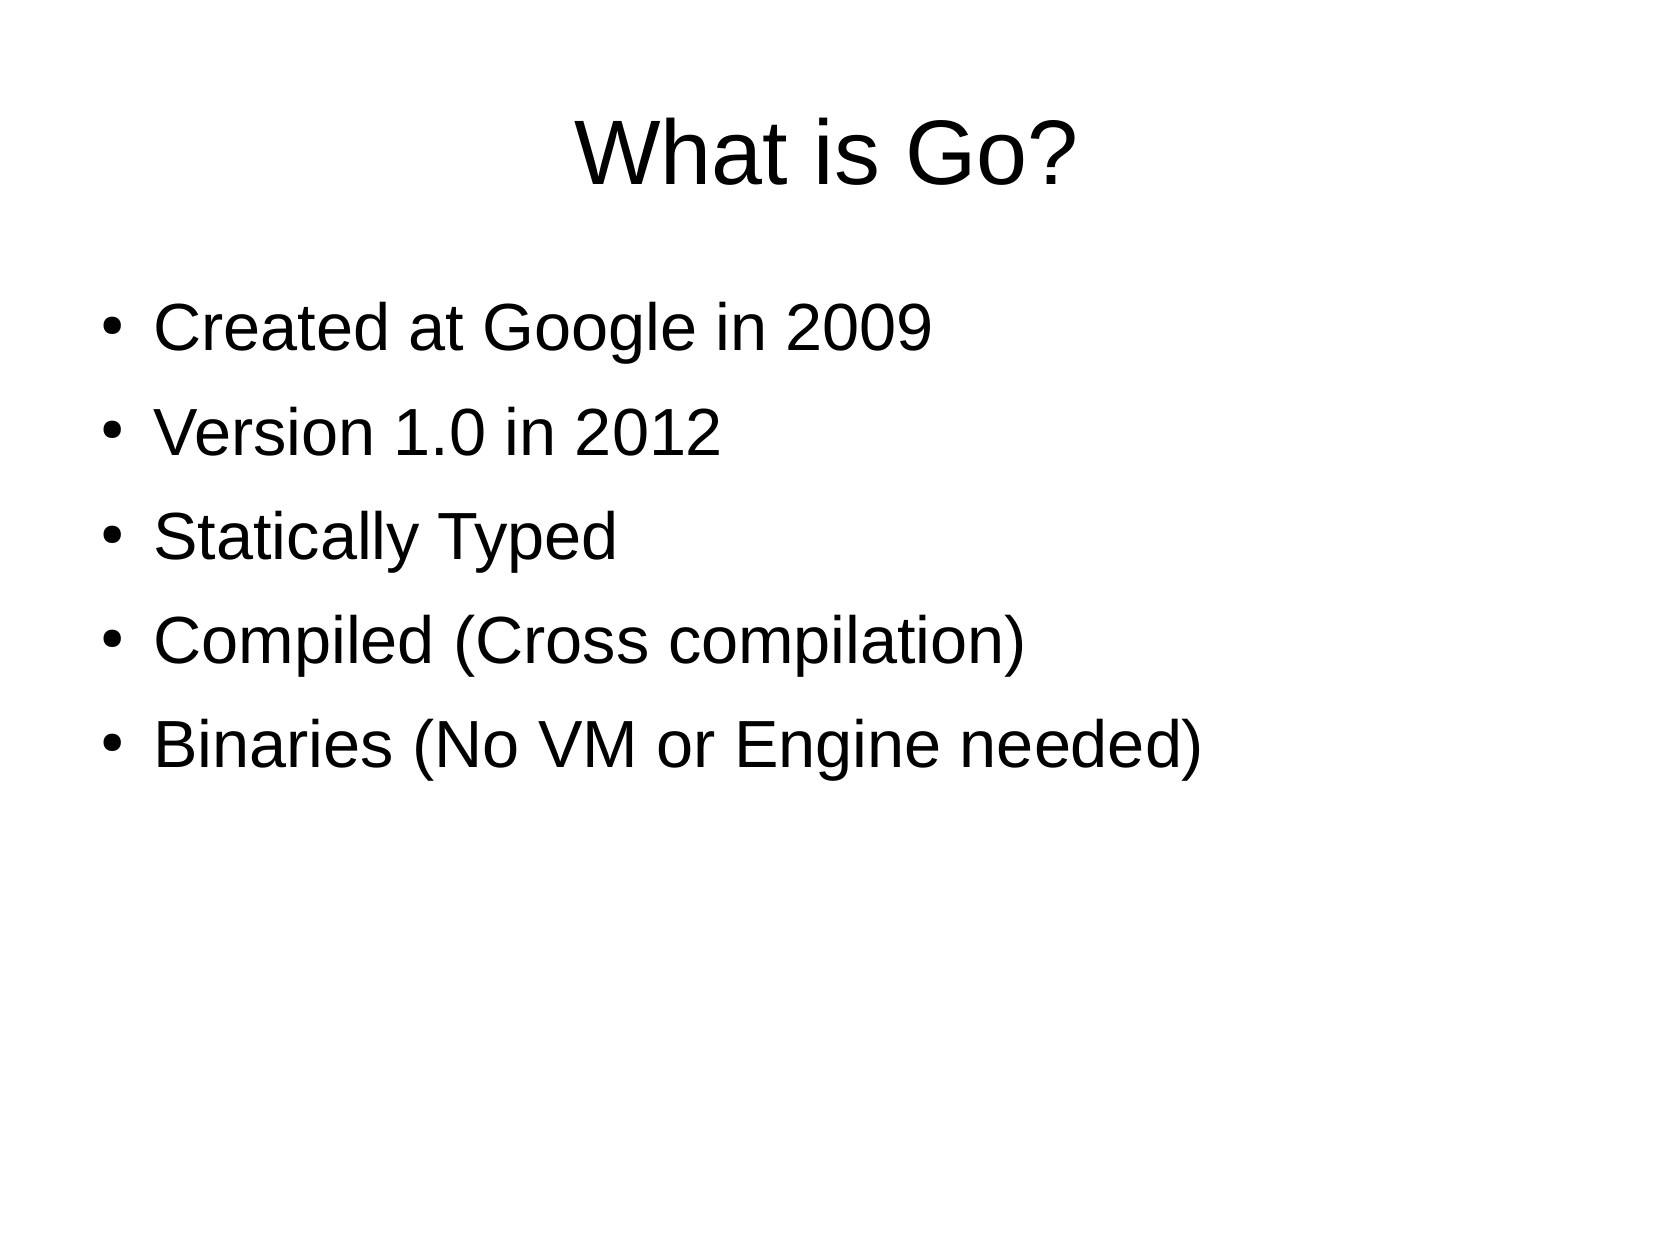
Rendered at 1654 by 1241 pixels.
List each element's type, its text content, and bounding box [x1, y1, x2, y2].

list Created at Google in 2009 Version 1.0 in 2012 Statically Typed Compiled (Cross compilation) Binaries (No VM or Engine needed) [82, 290, 1571, 1010]
title What is Go? [82, 49, 1571, 257]
